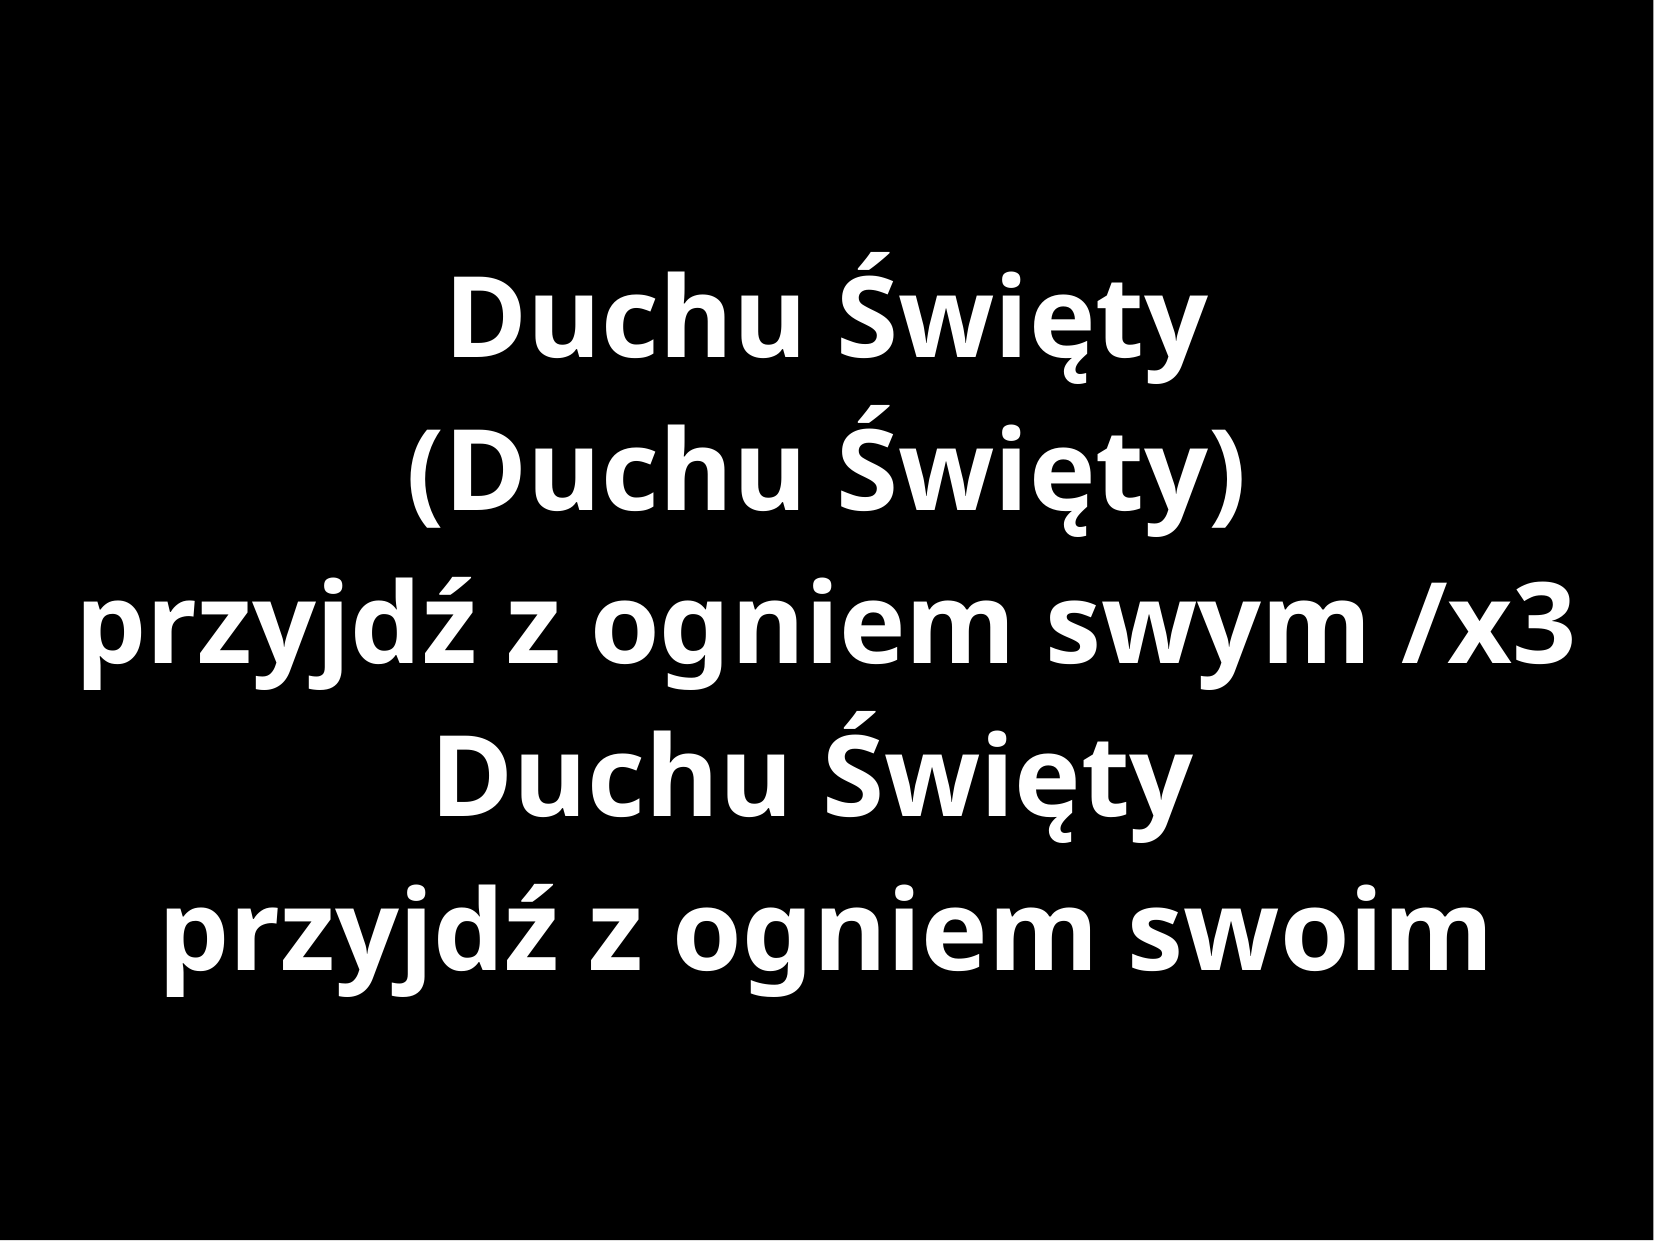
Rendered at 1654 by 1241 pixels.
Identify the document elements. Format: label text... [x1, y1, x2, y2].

title Duchu Święty (Duchu Święty) przyjdź z ogniem swym /x3 Duchu Święty przyjdź z ogniem swoim [0, 0, 1654, 1241]
